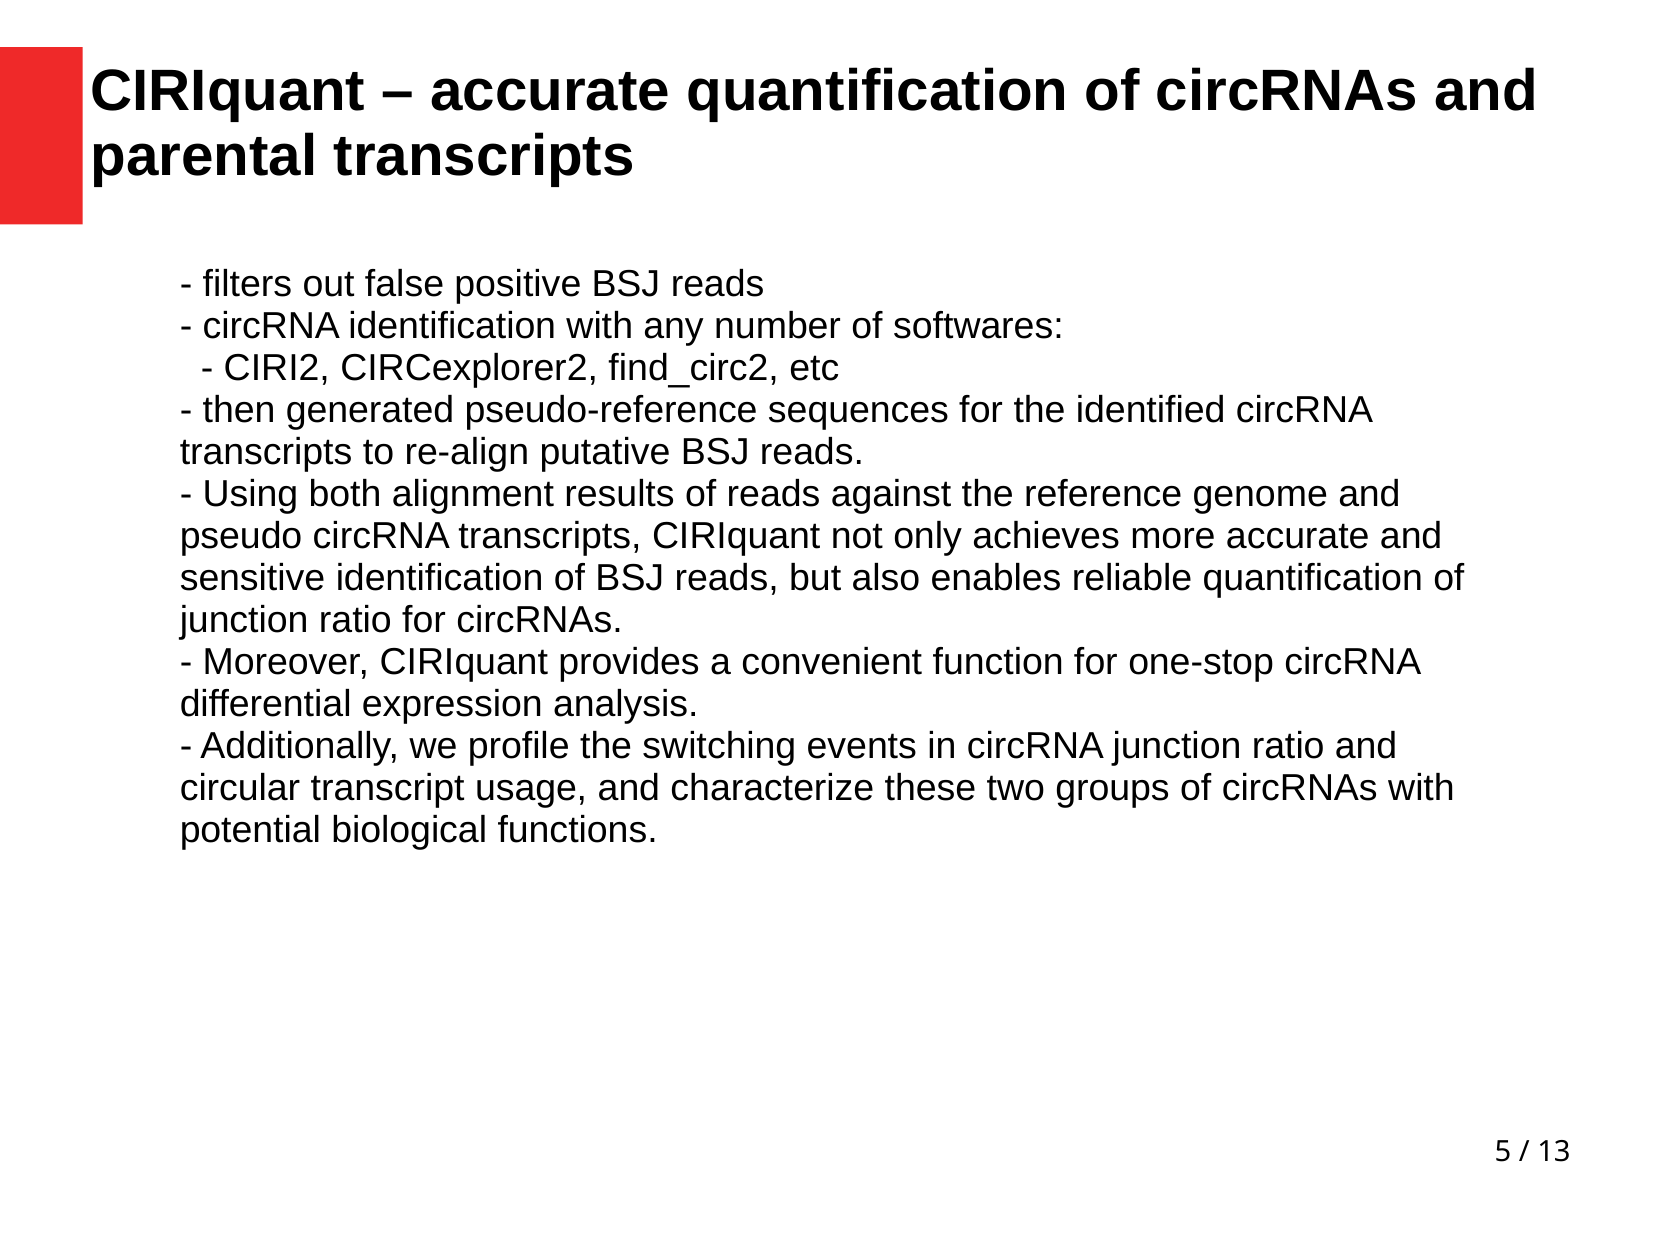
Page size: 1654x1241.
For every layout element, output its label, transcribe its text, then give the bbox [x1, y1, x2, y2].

text_box CIRIquant – accurate quantification of circRNAs and parental transcripts [75, 50, 1654, 196]
text_box - filters out false positive BSJ reads - circRNA identification with any number of softwares: - CIRI2, CIRCexplorer2, find_circ2, etc - then generated pseudo-reference sequences for the identified circRNA transcripts to re-align putative BSJ reads. - Using both alignment results of reads against the reference genome and pseudo circRNA transcripts, CIRIquant not only achieves more accurate and sensitive identification of BSJ reads, but also enables reliable quantification of junction ratio for circRNAs. - Moreover, CIRIquant provides a convenient function for one-stop circRNA differential expression analysis. - Additionally, we profile the switching events in circRNA junction ratio and circular transcript usage, and characterize these two groups of circRNAs with potential biological functions. [165, 255, 1486, 900]
